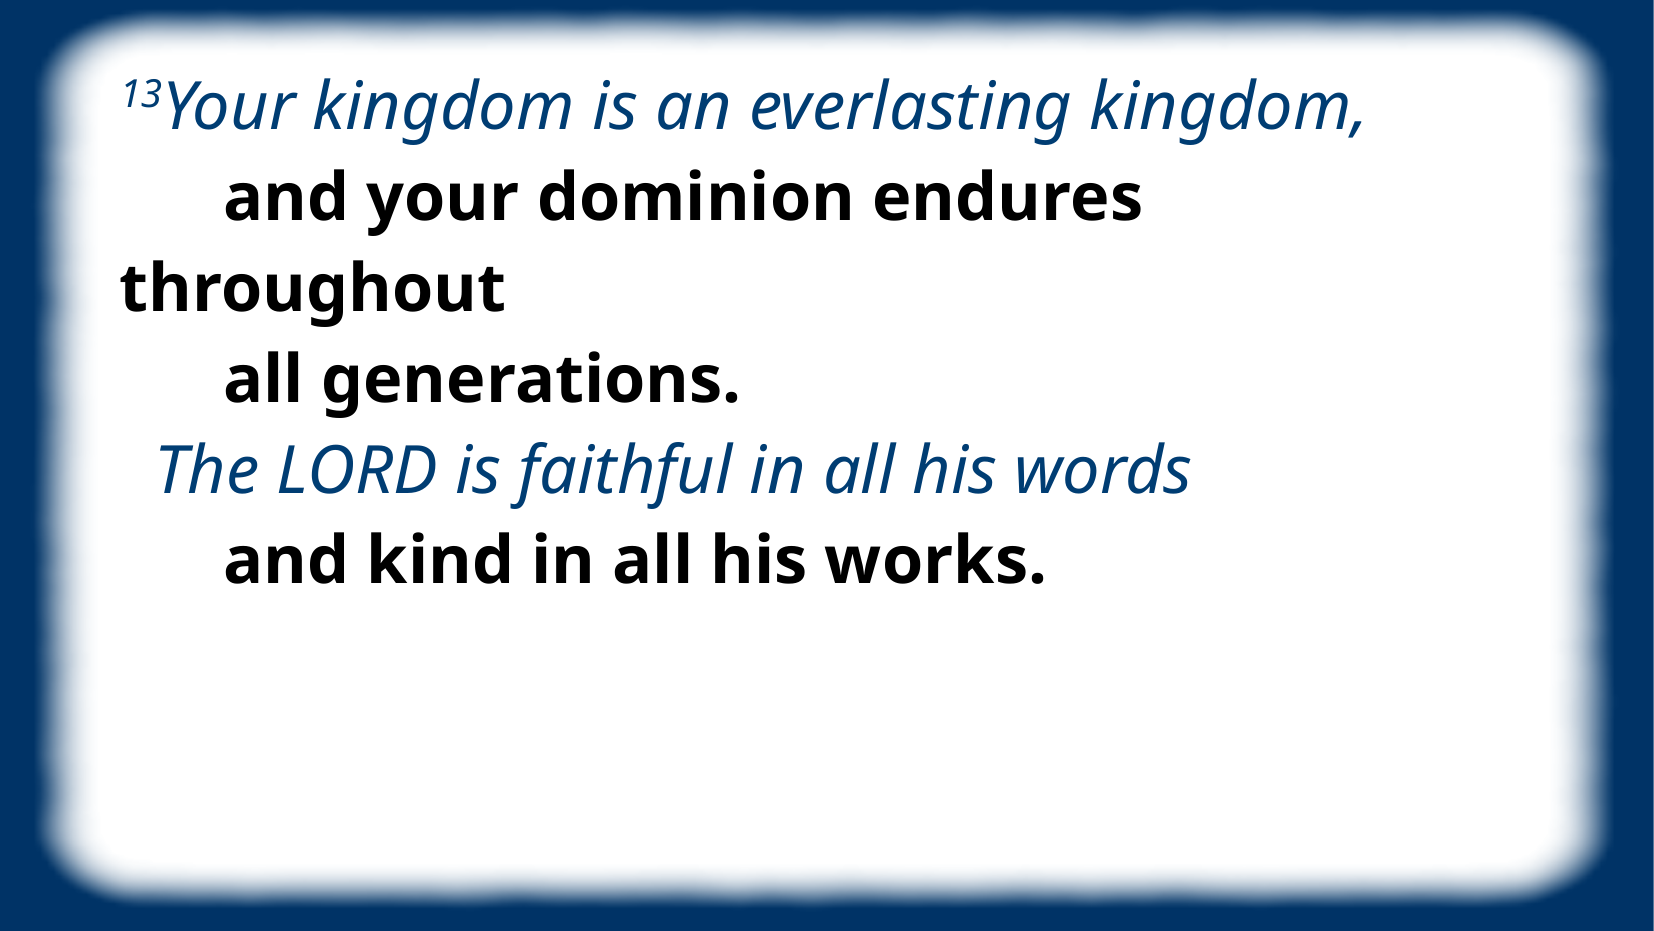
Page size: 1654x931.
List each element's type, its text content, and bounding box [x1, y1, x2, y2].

picture [0, 0, 1654, 931]
text_box 13Your kingdom is an everlasting kingdom, and your dominion endures throughout all generations. The LORD is faithful in all his words and kind in all his works. [105, 51, 1546, 511]
